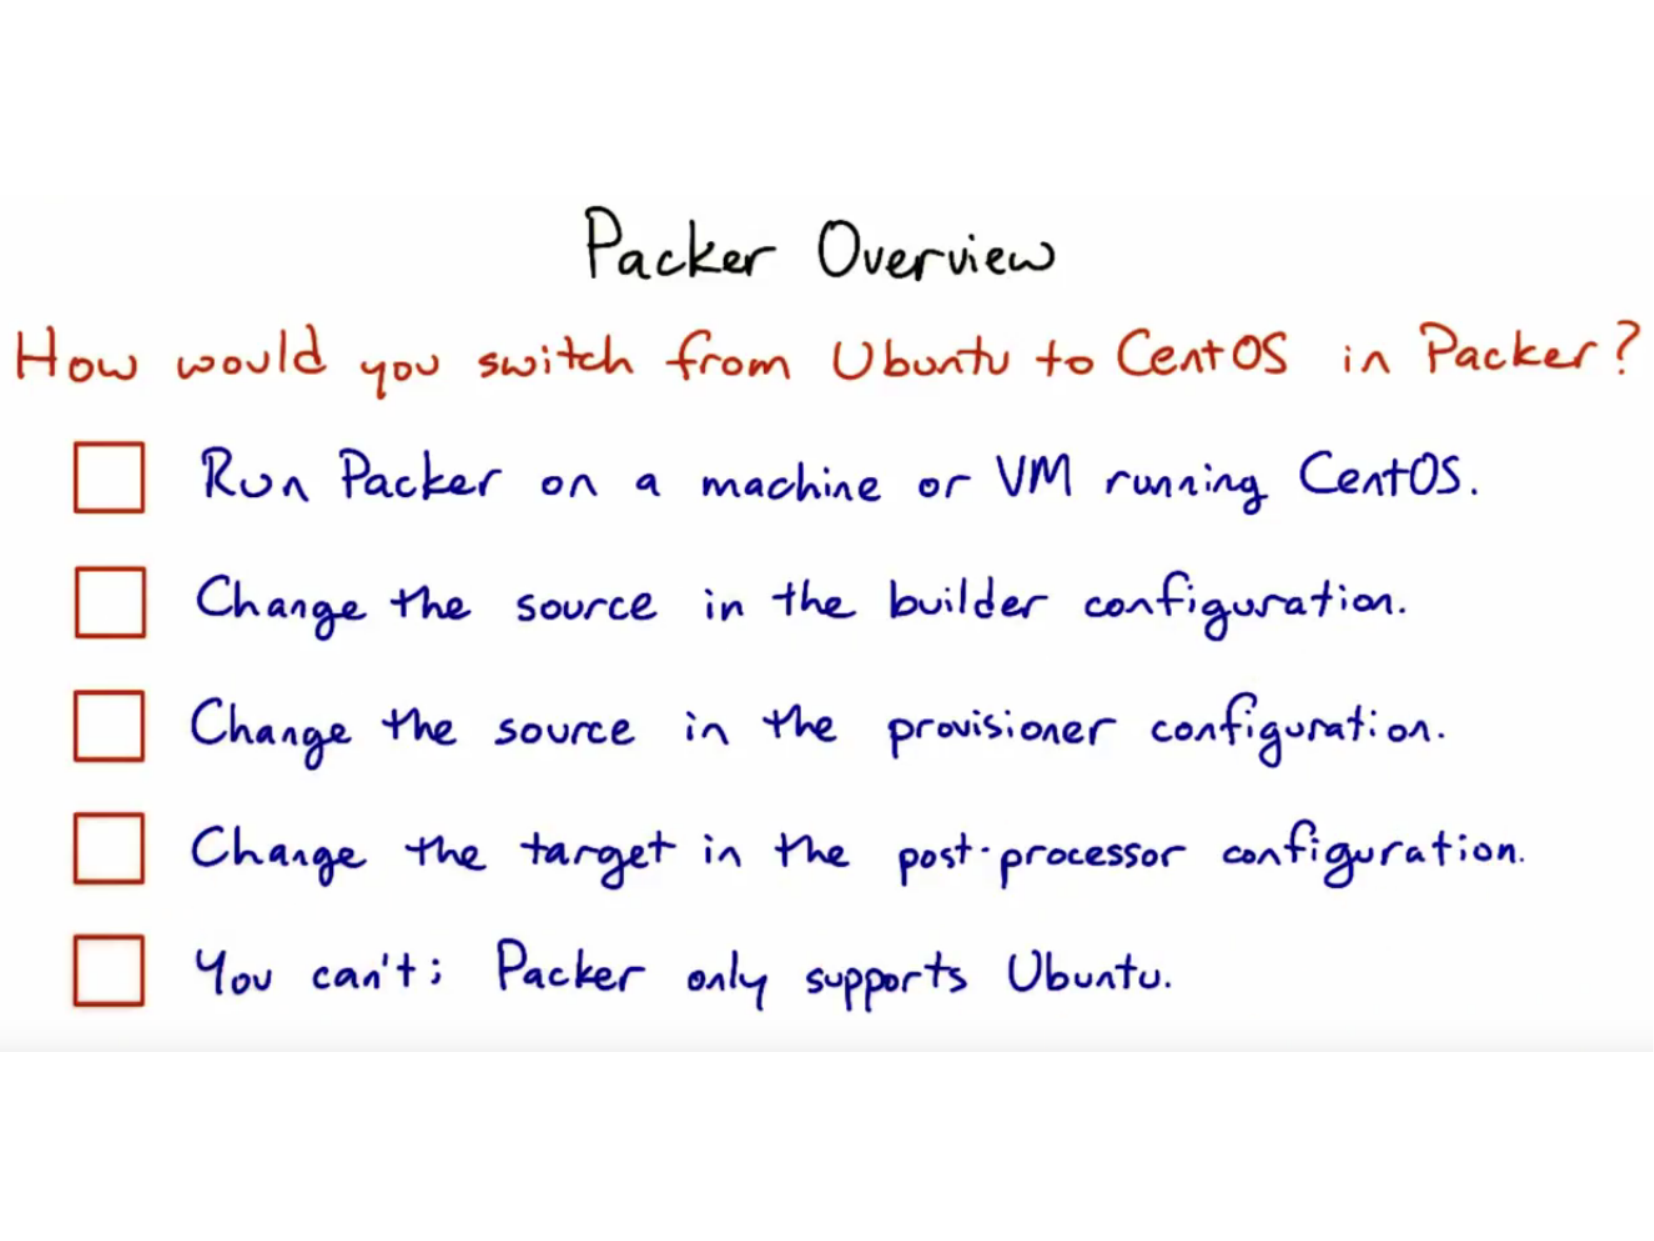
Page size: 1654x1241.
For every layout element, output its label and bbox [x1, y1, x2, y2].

picture [0, 195, 1654, 1052]
